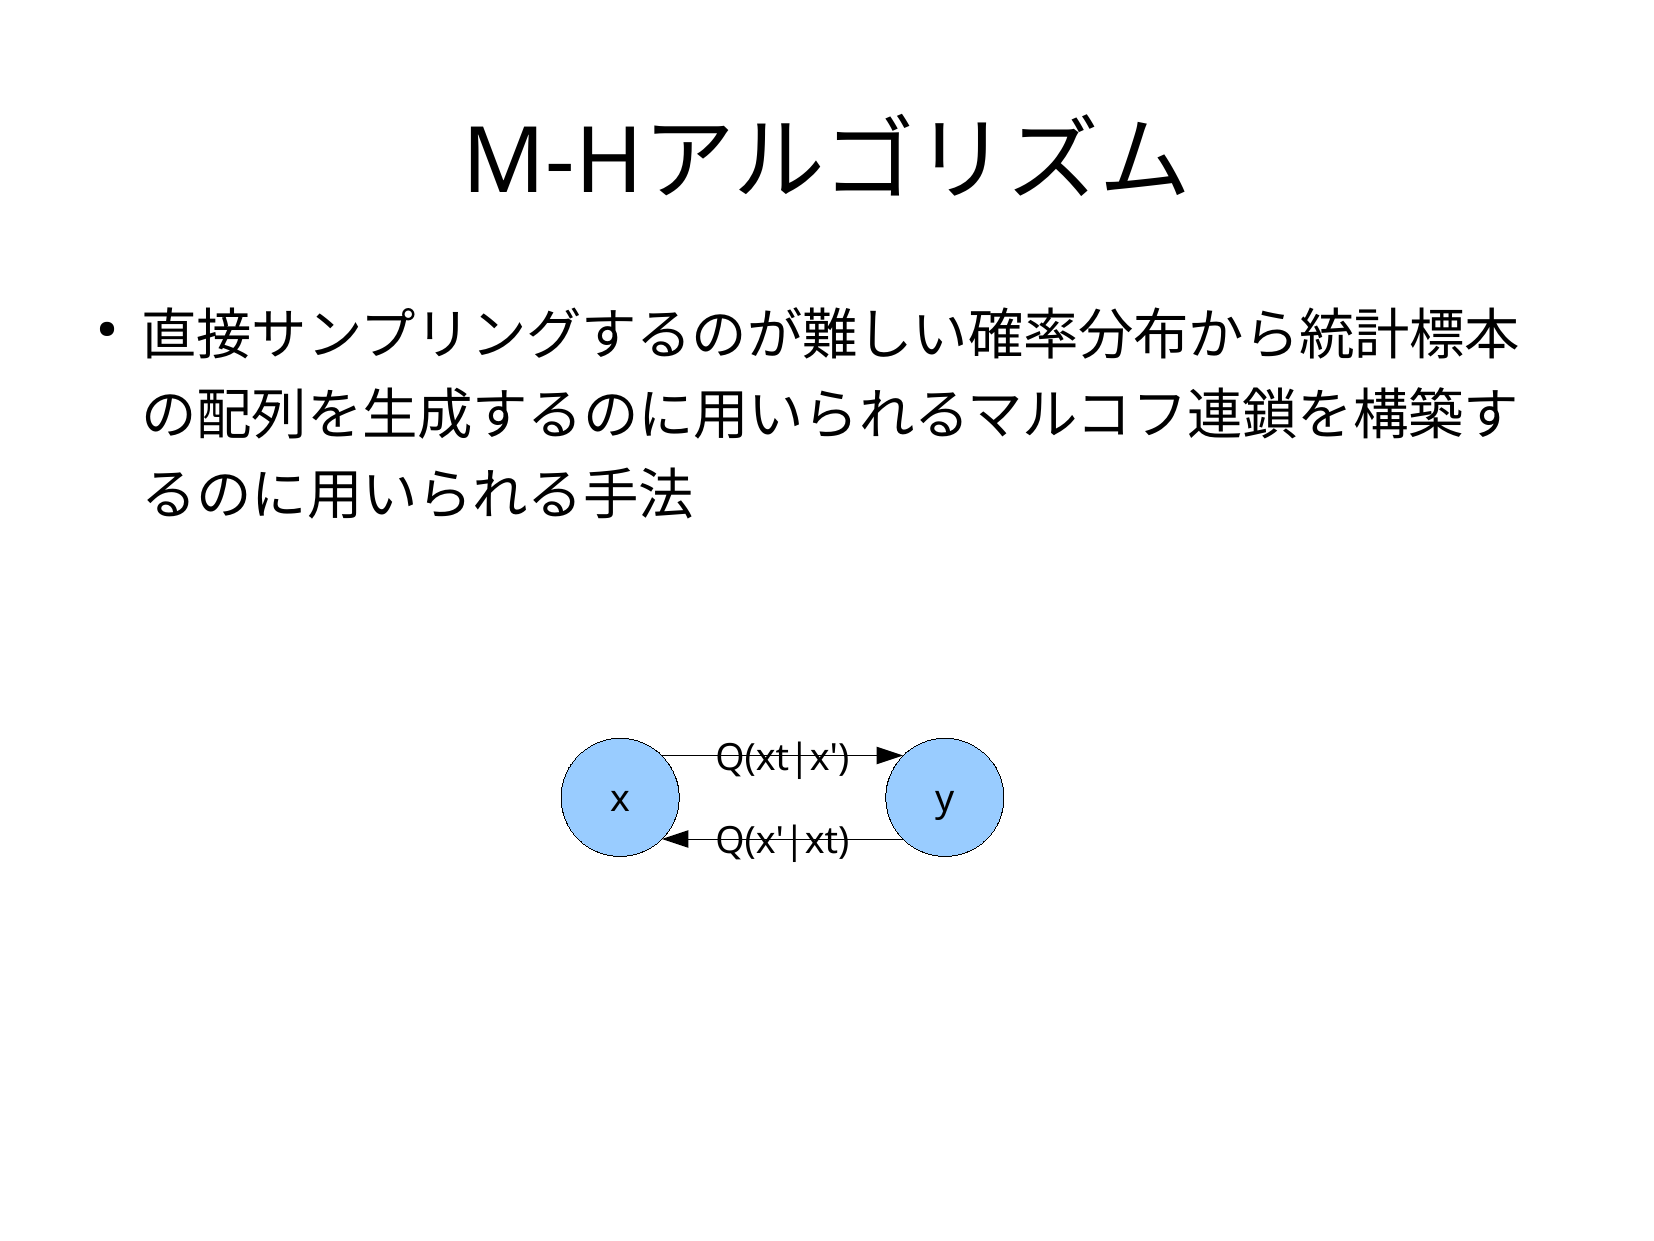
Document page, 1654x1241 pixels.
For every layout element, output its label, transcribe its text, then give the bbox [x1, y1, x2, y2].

title M-Hアルゴリズム [82, 56, 1571, 250]
text_box y [885, 738, 1004, 857]
list 直接サンプリングするのが難しい確率分布から統計標本の配列を生成するのに用いられるマルコフ連鎖を構築するのに用いられる手法 [82, 290, 1571, 532]
text_box x [561, 738, 680, 857]
